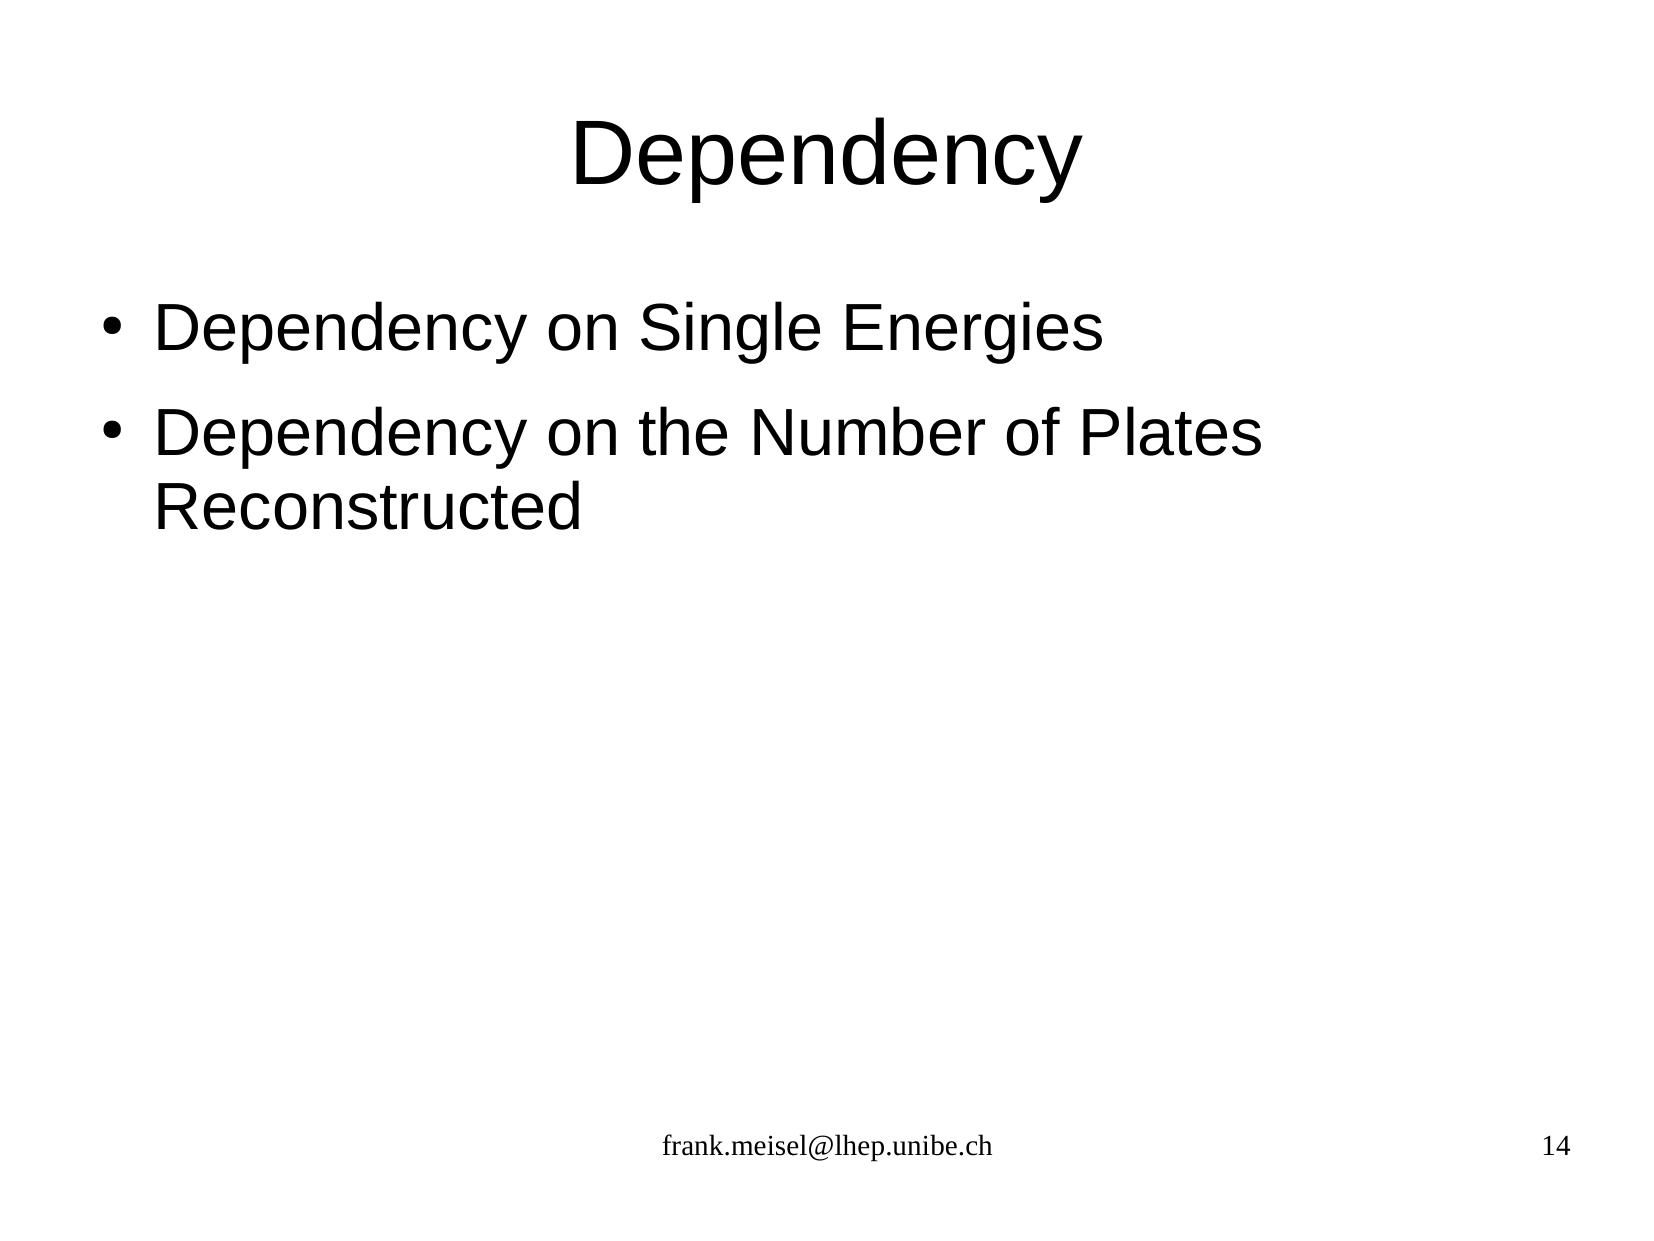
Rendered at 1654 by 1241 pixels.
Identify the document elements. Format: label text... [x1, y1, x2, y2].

title Dependency [82, 49, 1571, 257]
list Dependency on Single Energies Dependency on the Number of Plates Reconstructed [82, 290, 1571, 1109]
